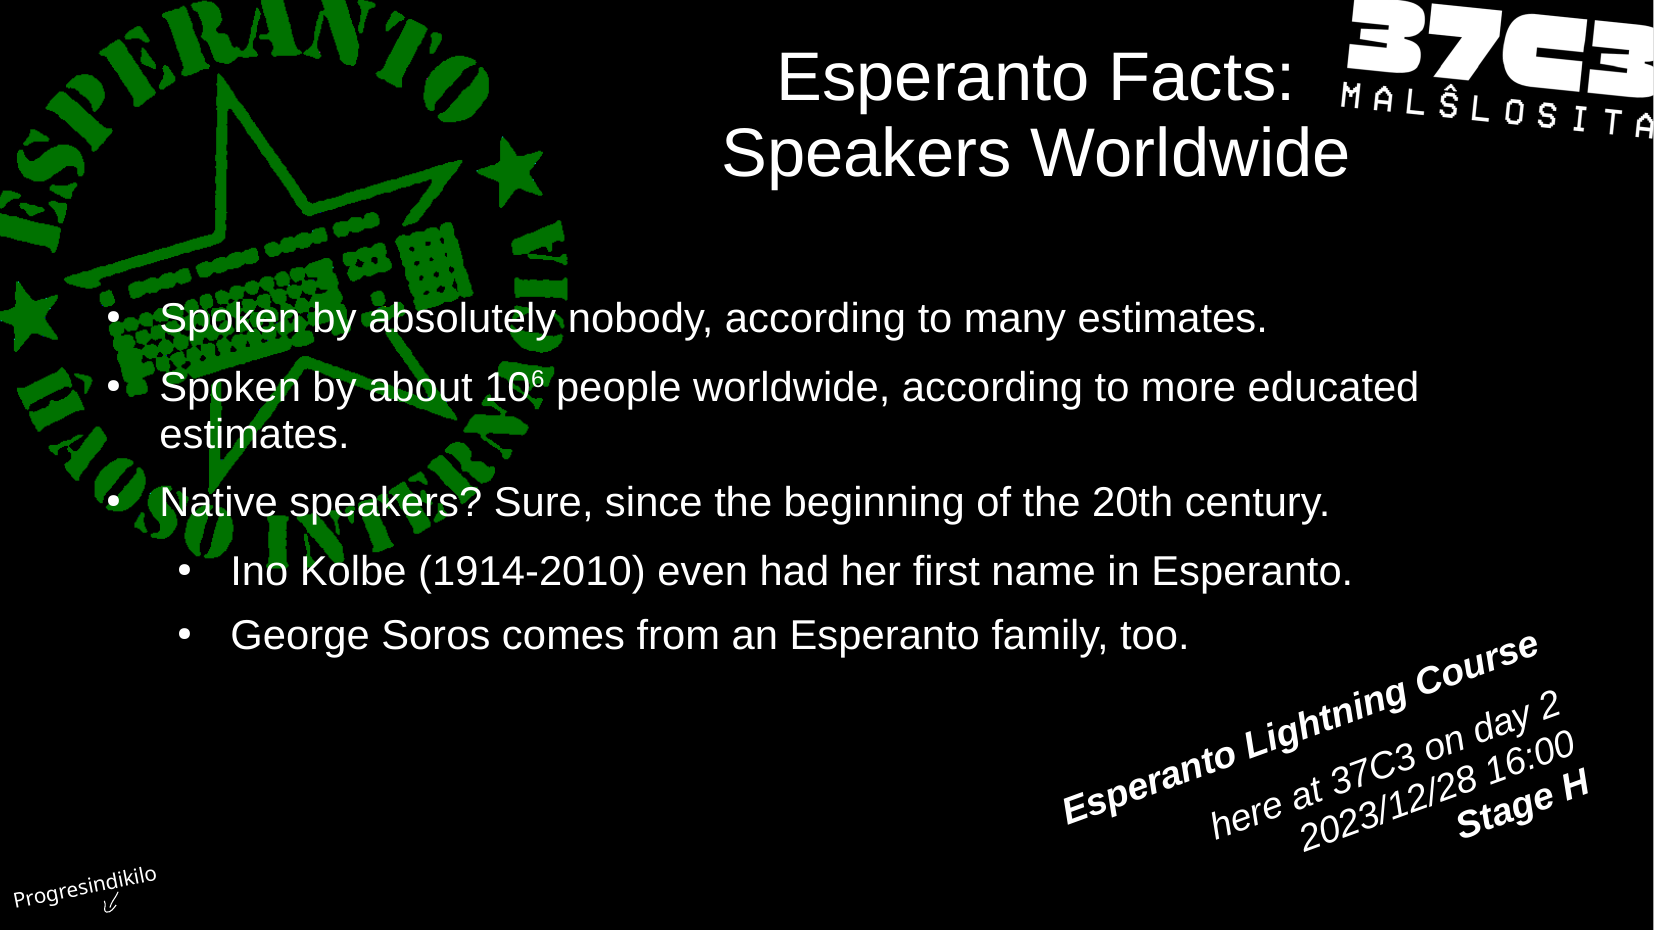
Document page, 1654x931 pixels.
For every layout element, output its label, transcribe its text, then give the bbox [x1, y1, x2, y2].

title Esperanto Facts: Speakers Worldwide [501, 37, 1571, 193]
picture [0, 0, 591, 591]
list Spoken by absolutely nobody, according to many estimates. Spoken by about 106 people worldwide, according to more educated estimates. Native speakers? Sure, since the beginning of the 20th century. Ino Kolbe (1914-2010) even had her first name in Esperanto. George Soros comes from an Esperanto family, too. [88, 295, 1571, 886]
list Esperanto Lightning Course here at 37C3 on day 2 2023/12/28 16:00 Stage H [863, 621, 1641, 931]
picture [1349, 0, 1654, 139]
